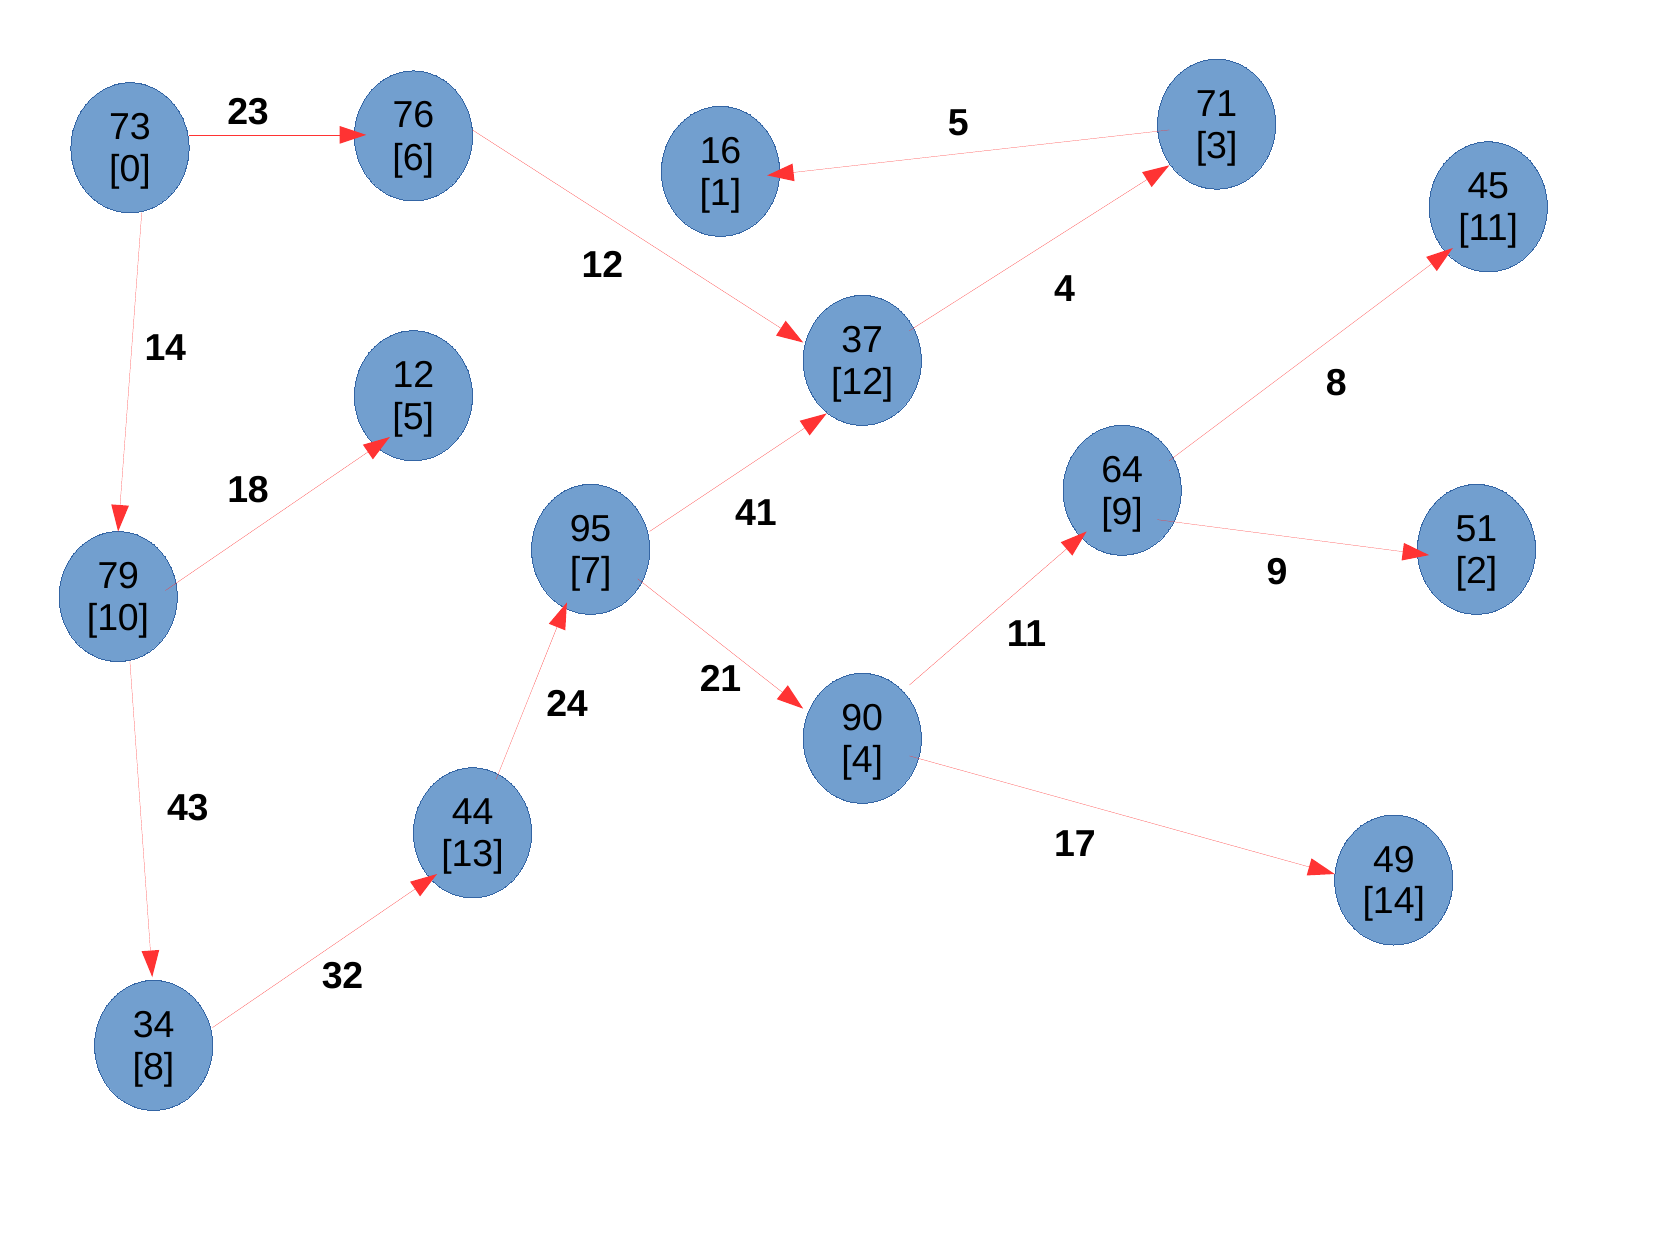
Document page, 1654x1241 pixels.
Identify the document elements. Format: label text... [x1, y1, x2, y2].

text_box 64 [9] [1063, 425, 1182, 556]
text_box 21 [685, 649, 792, 707]
text_box 18 [212, 460, 319, 518]
text_box 14 [129, 318, 237, 376]
text_box 43 [152, 779, 259, 837]
text_box 17 [1039, 814, 1146, 872]
text_box 71 [3] [1157, 59, 1276, 190]
text_box 79 [10] [59, 531, 178, 662]
text_box 4 [1039, 259, 1146, 317]
text_box 73 [0] [70, 82, 190, 213]
text_box 5 [933, 94, 1040, 152]
text_box 12 [566, 236, 674, 294]
text_box 49 [14] [1334, 815, 1453, 946]
text_box 23 [212, 82, 319, 140]
text_box 41 [720, 484, 827, 542]
text_box 37 [12] [803, 295, 922, 426]
text_box 32 [307, 947, 414, 1004]
text_box 51 [2] [1417, 484, 1536, 615]
text_box 95 [7] [531, 484, 650, 615]
text_box 16 [1] [661, 106, 780, 237]
text_box 76 [6] [354, 70, 473, 201]
text_box 44 [13] [413, 767, 532, 898]
text_box 11 [992, 604, 1099, 662]
text_box 9 [1251, 543, 1359, 601]
text_box 24 [531, 675, 638, 733]
text_box 8 [1311, 354, 1418, 412]
text_box 90 [4] [803, 673, 922, 804]
text_box 34 [8] [94, 980, 213, 1111]
text_box 12 [5] [354, 330, 473, 461]
text_box 45 [11] [1429, 141, 1548, 272]
